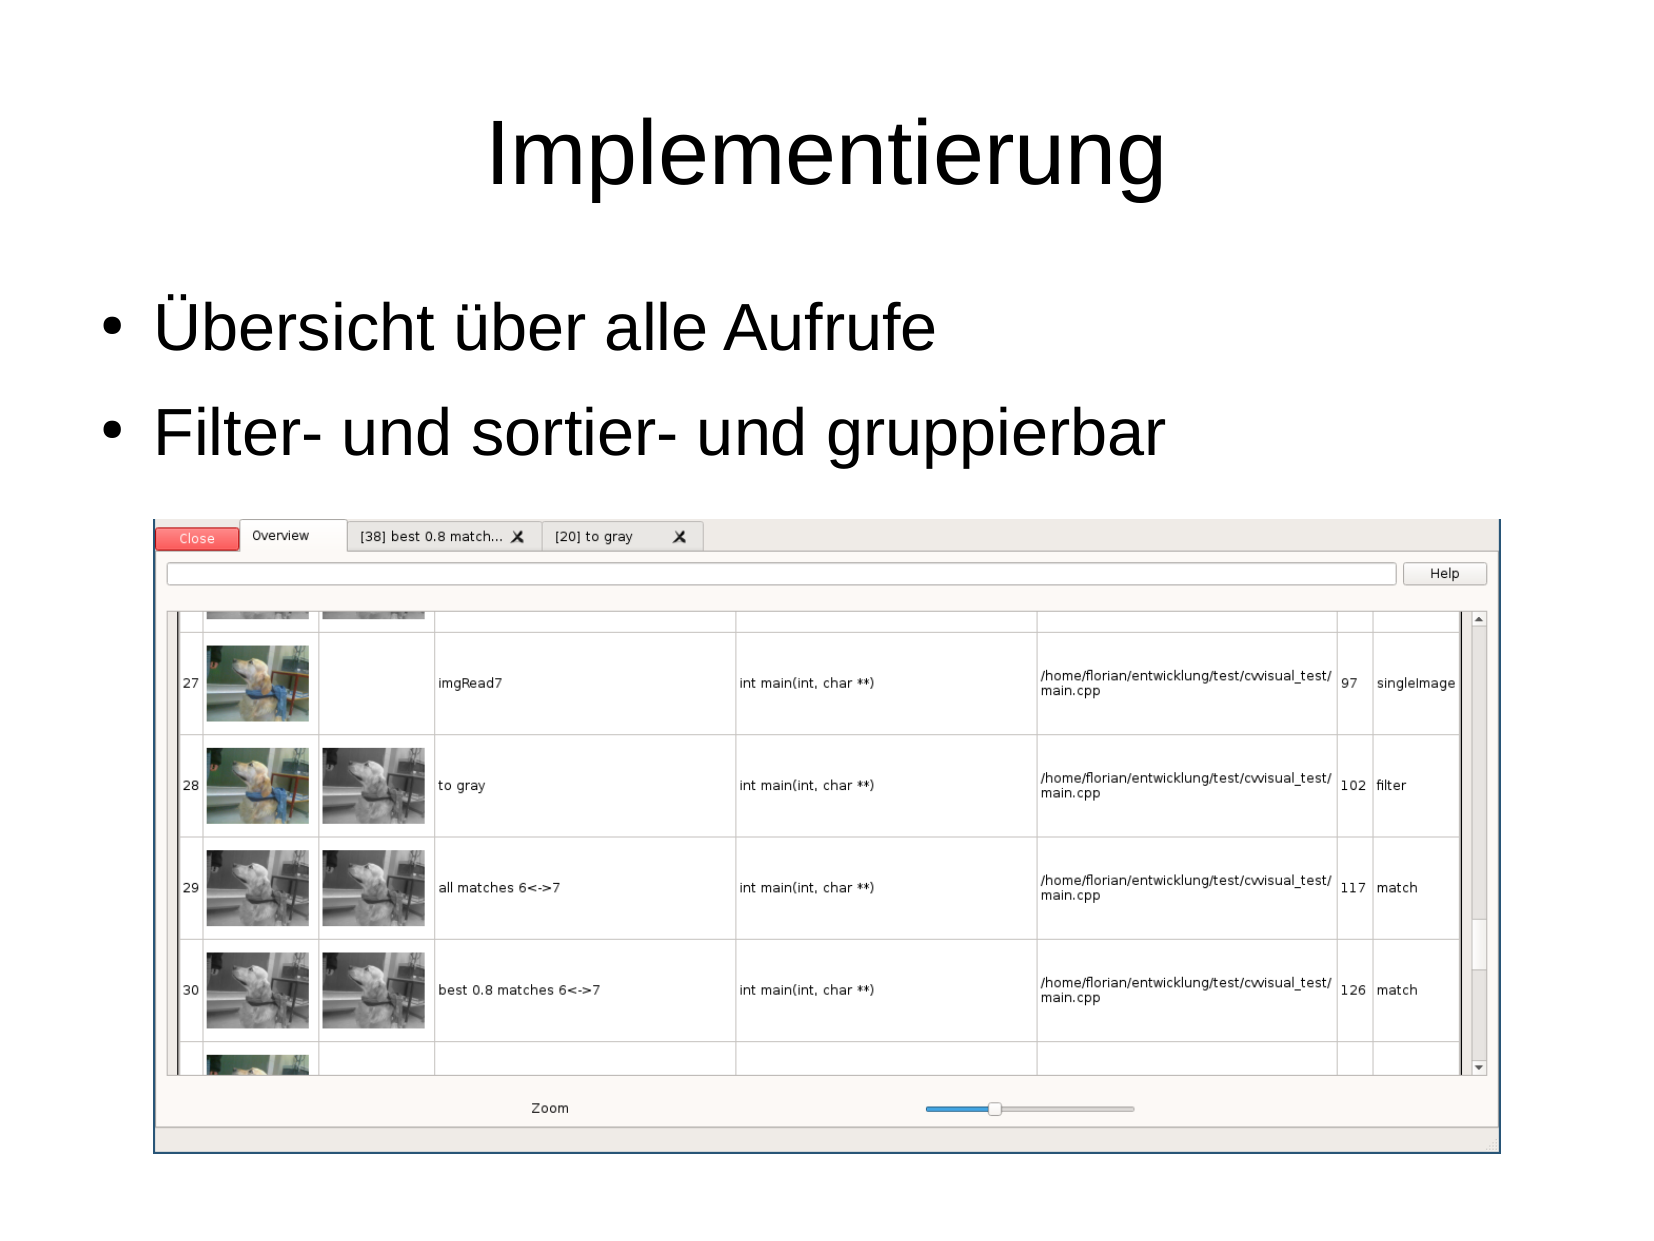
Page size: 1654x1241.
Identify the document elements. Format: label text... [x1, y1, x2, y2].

list Übersicht über alle Aufrufe Filter- und sortier- und gruppierbar [82, 290, 1571, 634]
title Implementierung [82, 49, 1571, 257]
picture [153, 519, 1501, 1154]
